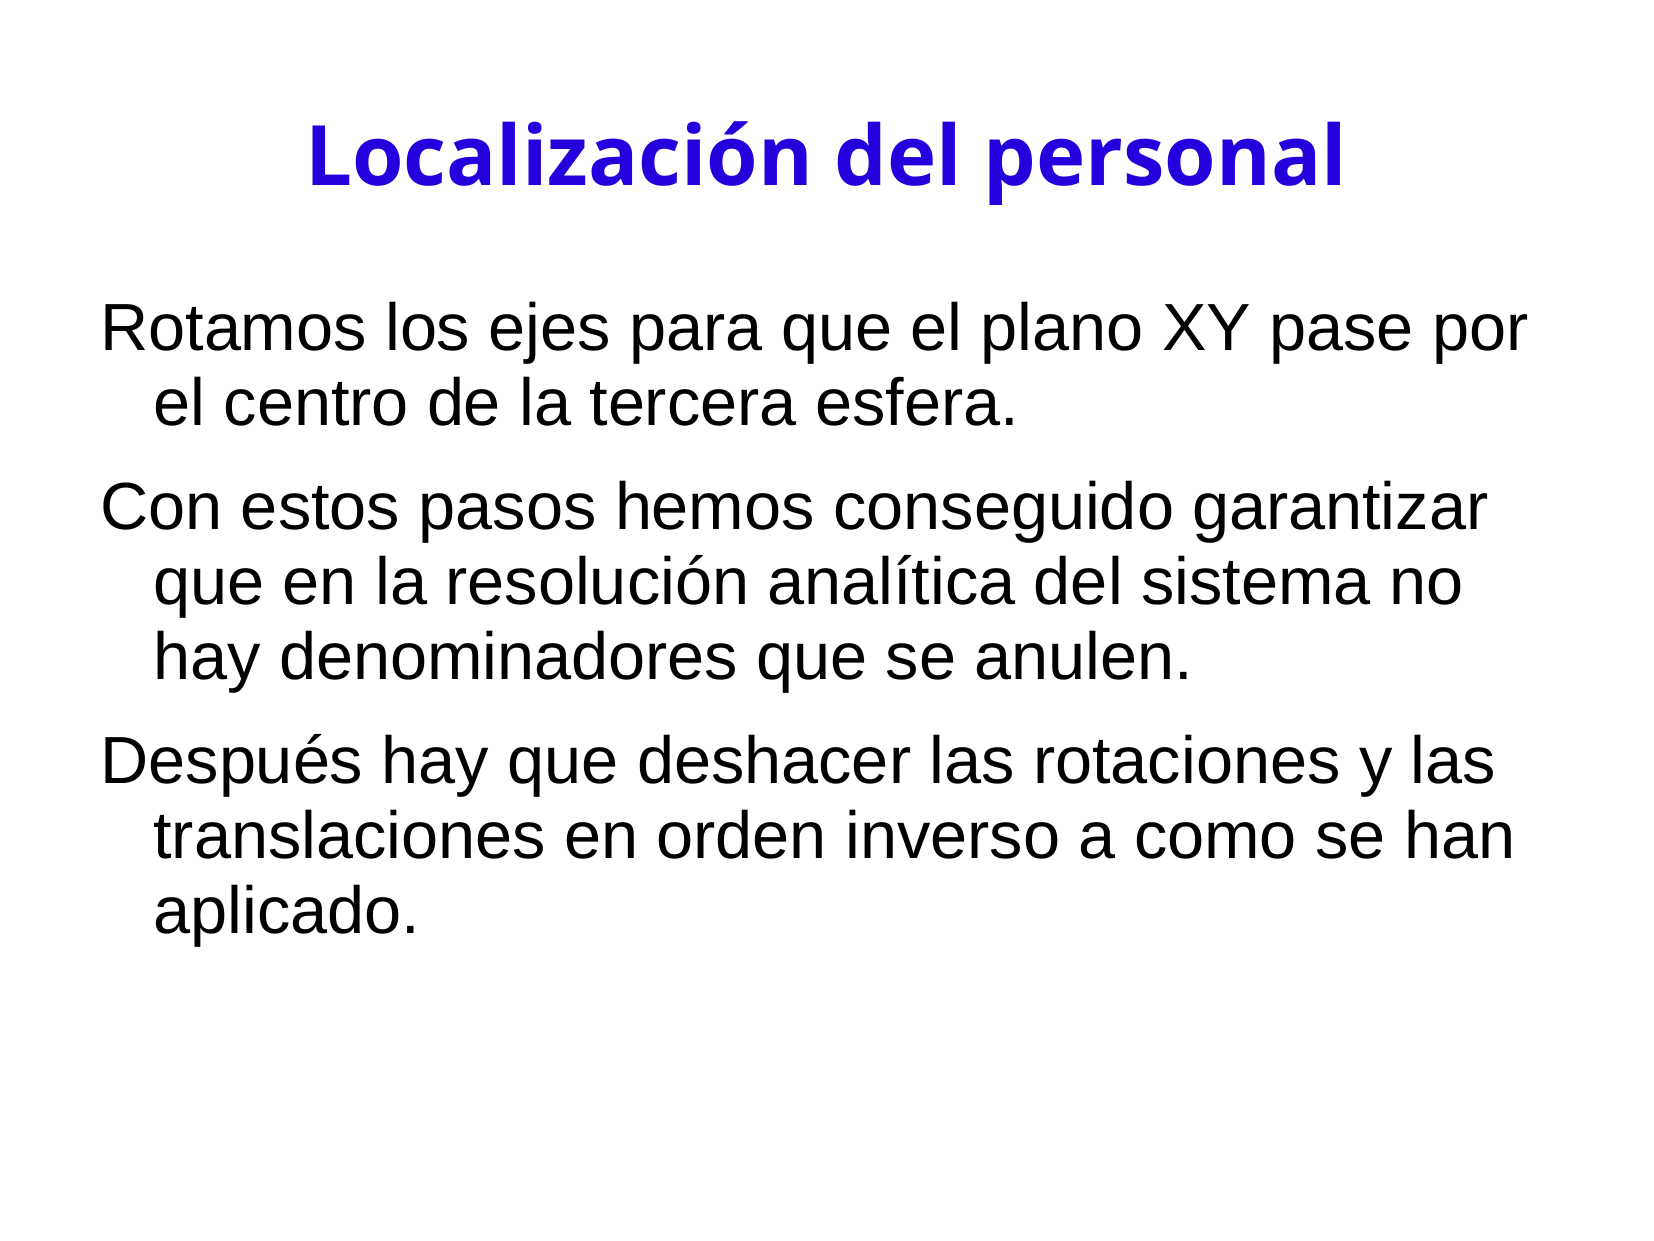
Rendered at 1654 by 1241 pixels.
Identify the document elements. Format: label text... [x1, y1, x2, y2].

title Localización del personal [82, 49, 1571, 257]
list Rotamos los ejes para que el plano XY pase por el centro de la tercera esfera. Con estos pasos hemos conseguido garantizar que en la resolución analítica del sistema no hay denominadores que se anulen. Después hay que deshacer las rotaciones y las translaciones en orden inverso a como se han aplicado. [82, 290, 1571, 1144]
